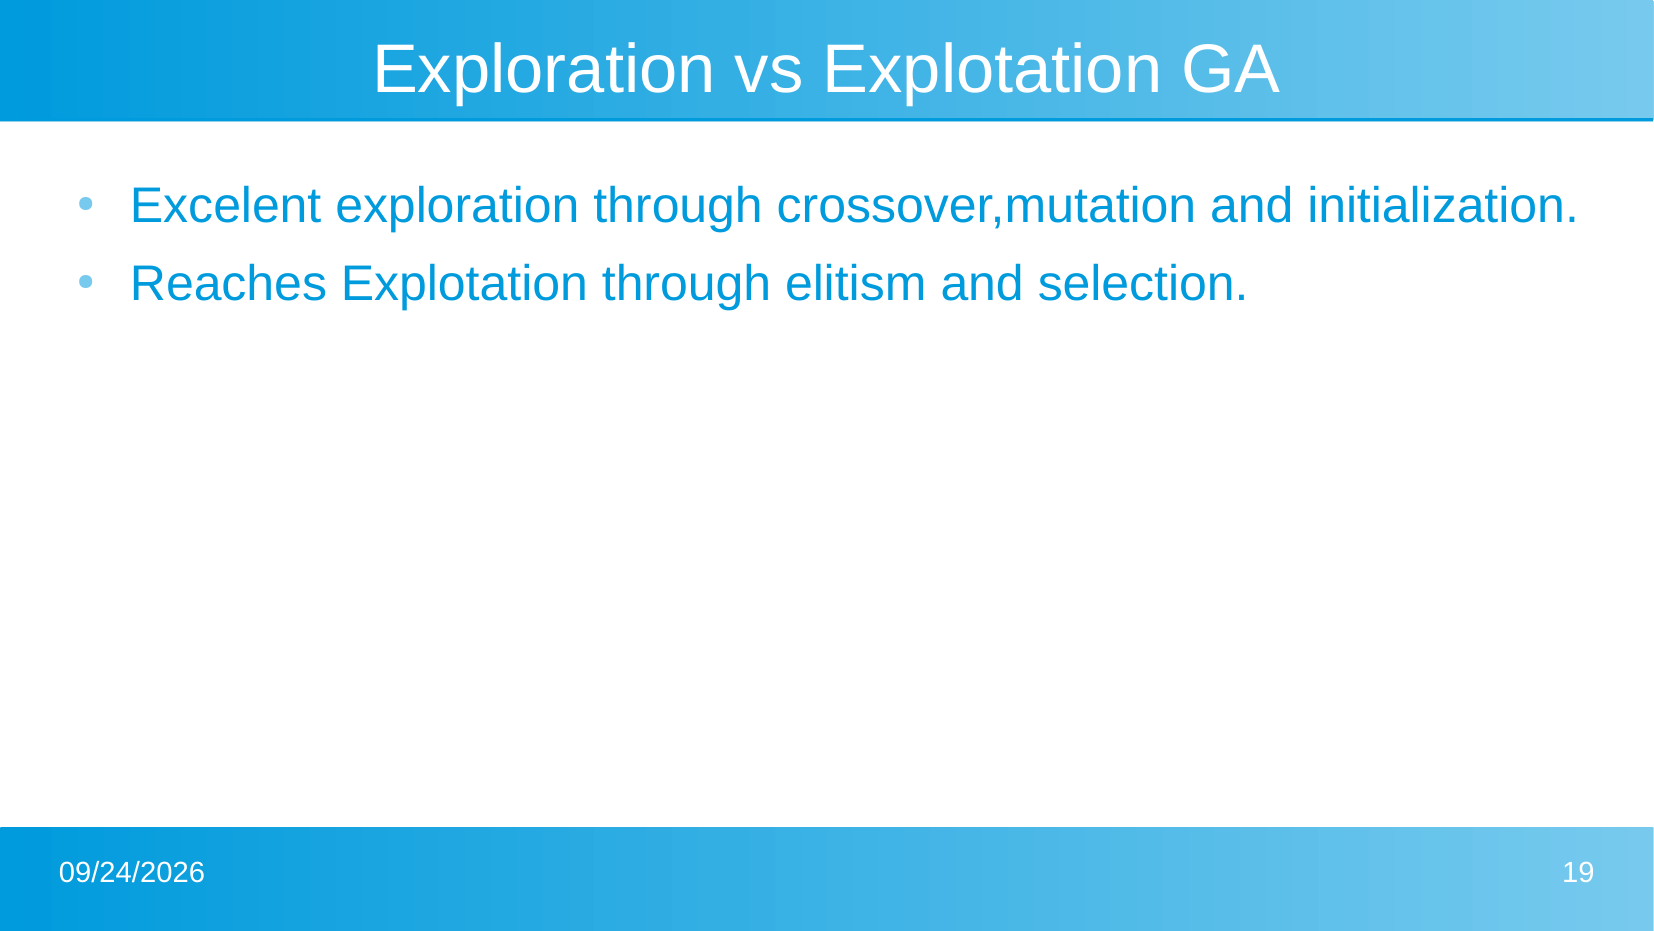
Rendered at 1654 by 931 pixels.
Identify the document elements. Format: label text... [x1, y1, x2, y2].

list Excelent exploration through crossover,mutation and initialization. Reaches Explotation through elitism and selection. [59, 177, 1595, 768]
title Exploration vs Explotation GA [59, 29, 1595, 108]
